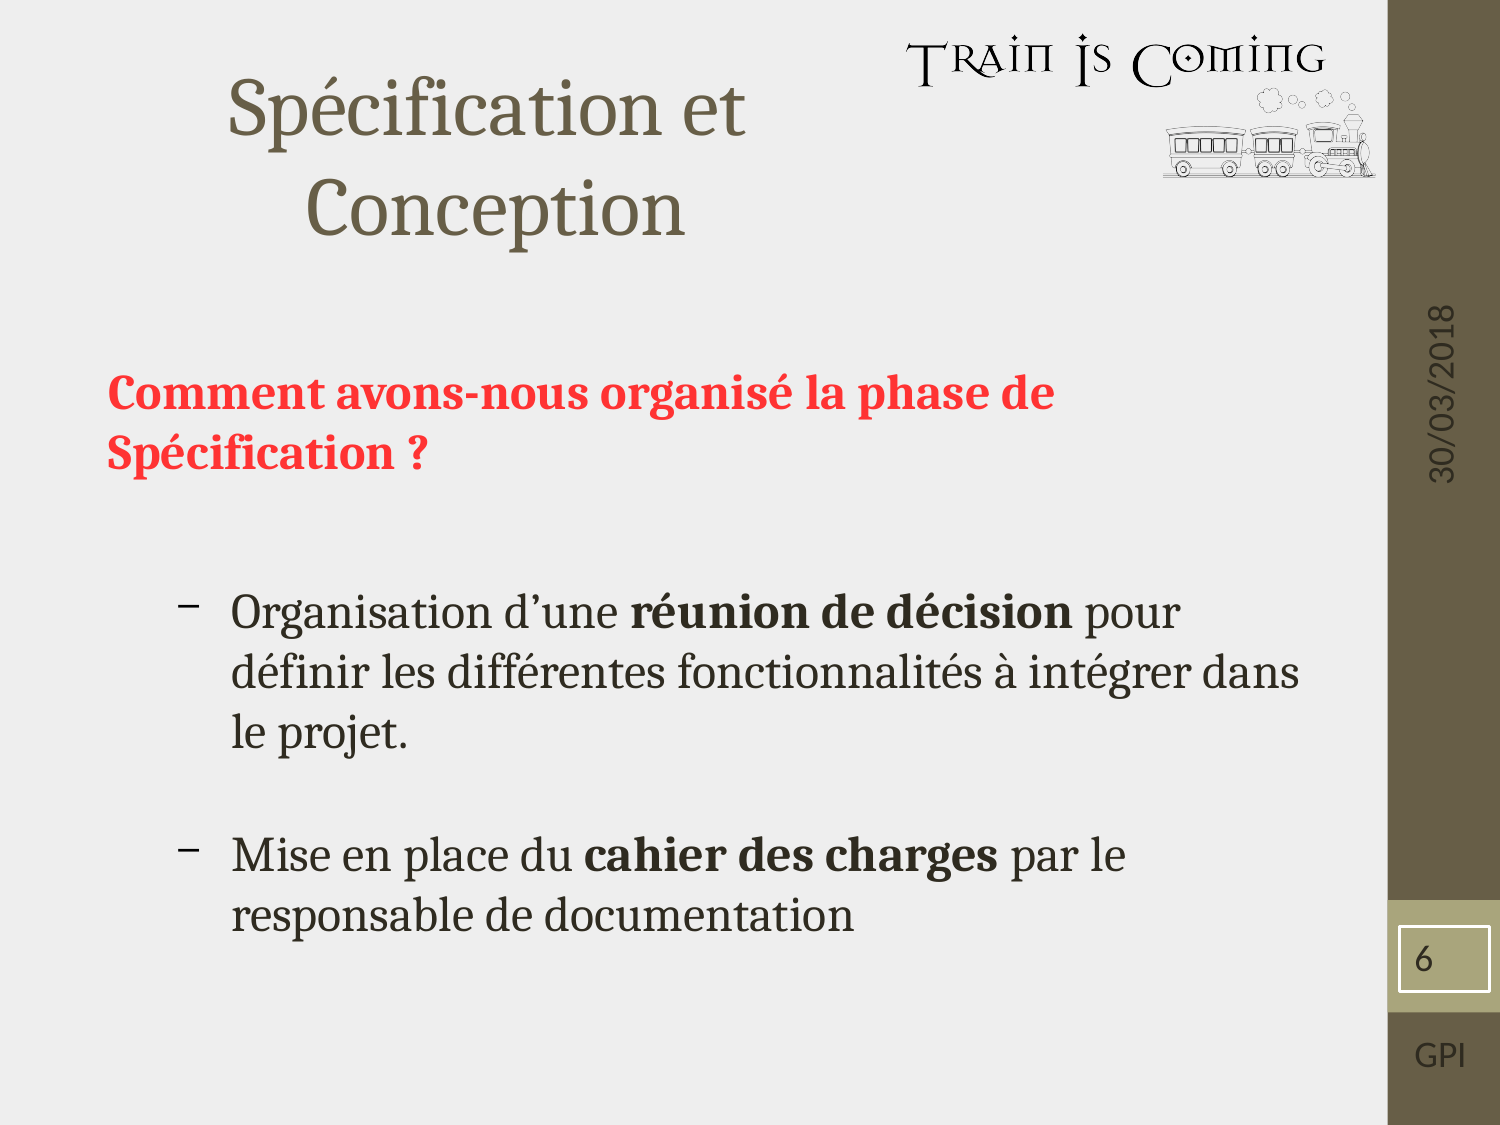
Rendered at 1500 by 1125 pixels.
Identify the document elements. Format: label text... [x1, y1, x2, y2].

slide_number 30/03/2018 [1408, 100, 1469, 501]
text_box GPI [1399, 1023, 1483, 1083]
title Spécification et Conception [0, 45, 1123, 233]
list Comment avons-nous organisé la phase de Spécification ? Organisation d’une réunion de décision pour définir les différentes fonctionnalités à intégrer dans le projet. Mise en place du cahier des charges par le responsable de documentation [75, 262, 1325, 1050]
slide_number <numéro> [1399, 926, 1490, 992]
picture [897, 11, 1376, 191]
